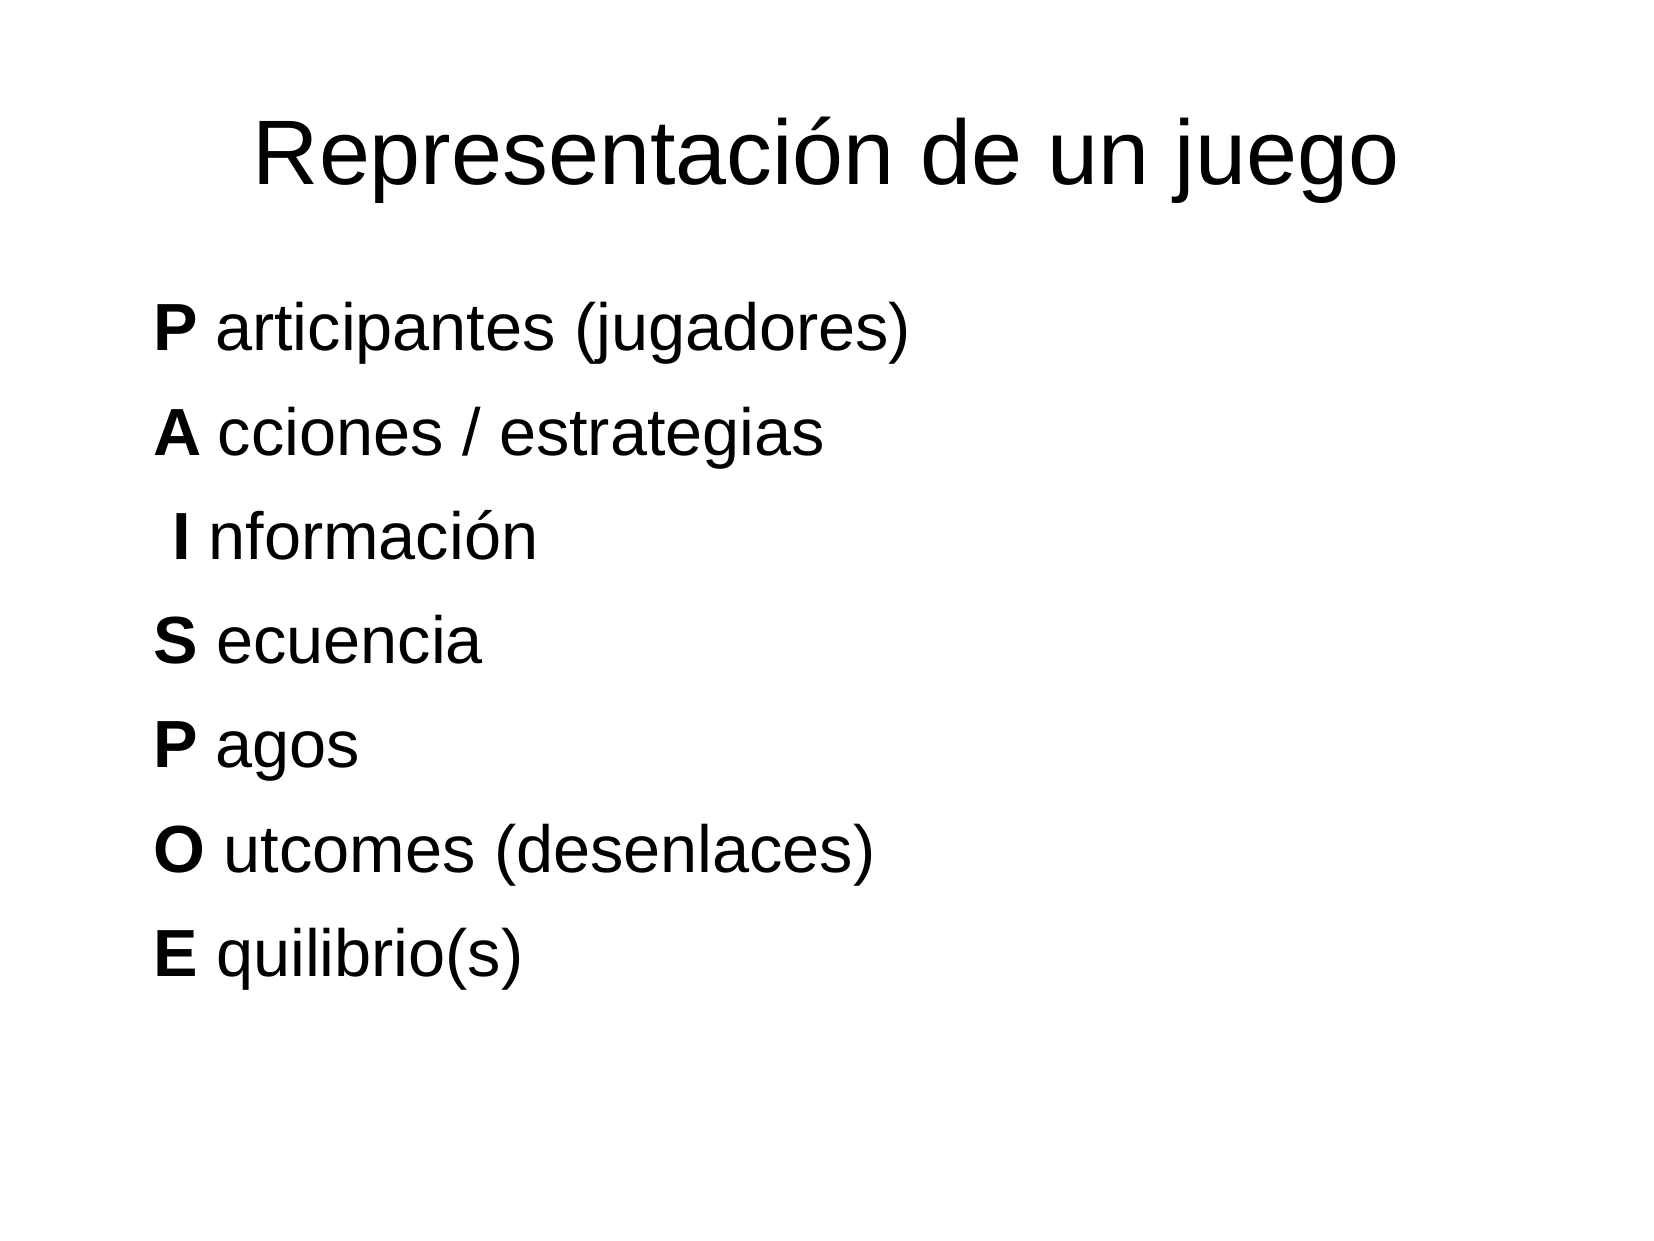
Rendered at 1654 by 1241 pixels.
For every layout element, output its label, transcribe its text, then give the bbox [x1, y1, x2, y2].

list P articipantes (jugadores) A cciones / estrategias I nformación S ecuencia P agos O utcomes (desenlaces) E quilibrio(s) [82, 290, 1571, 1010]
title Representación de un juego [82, 49, 1571, 257]
